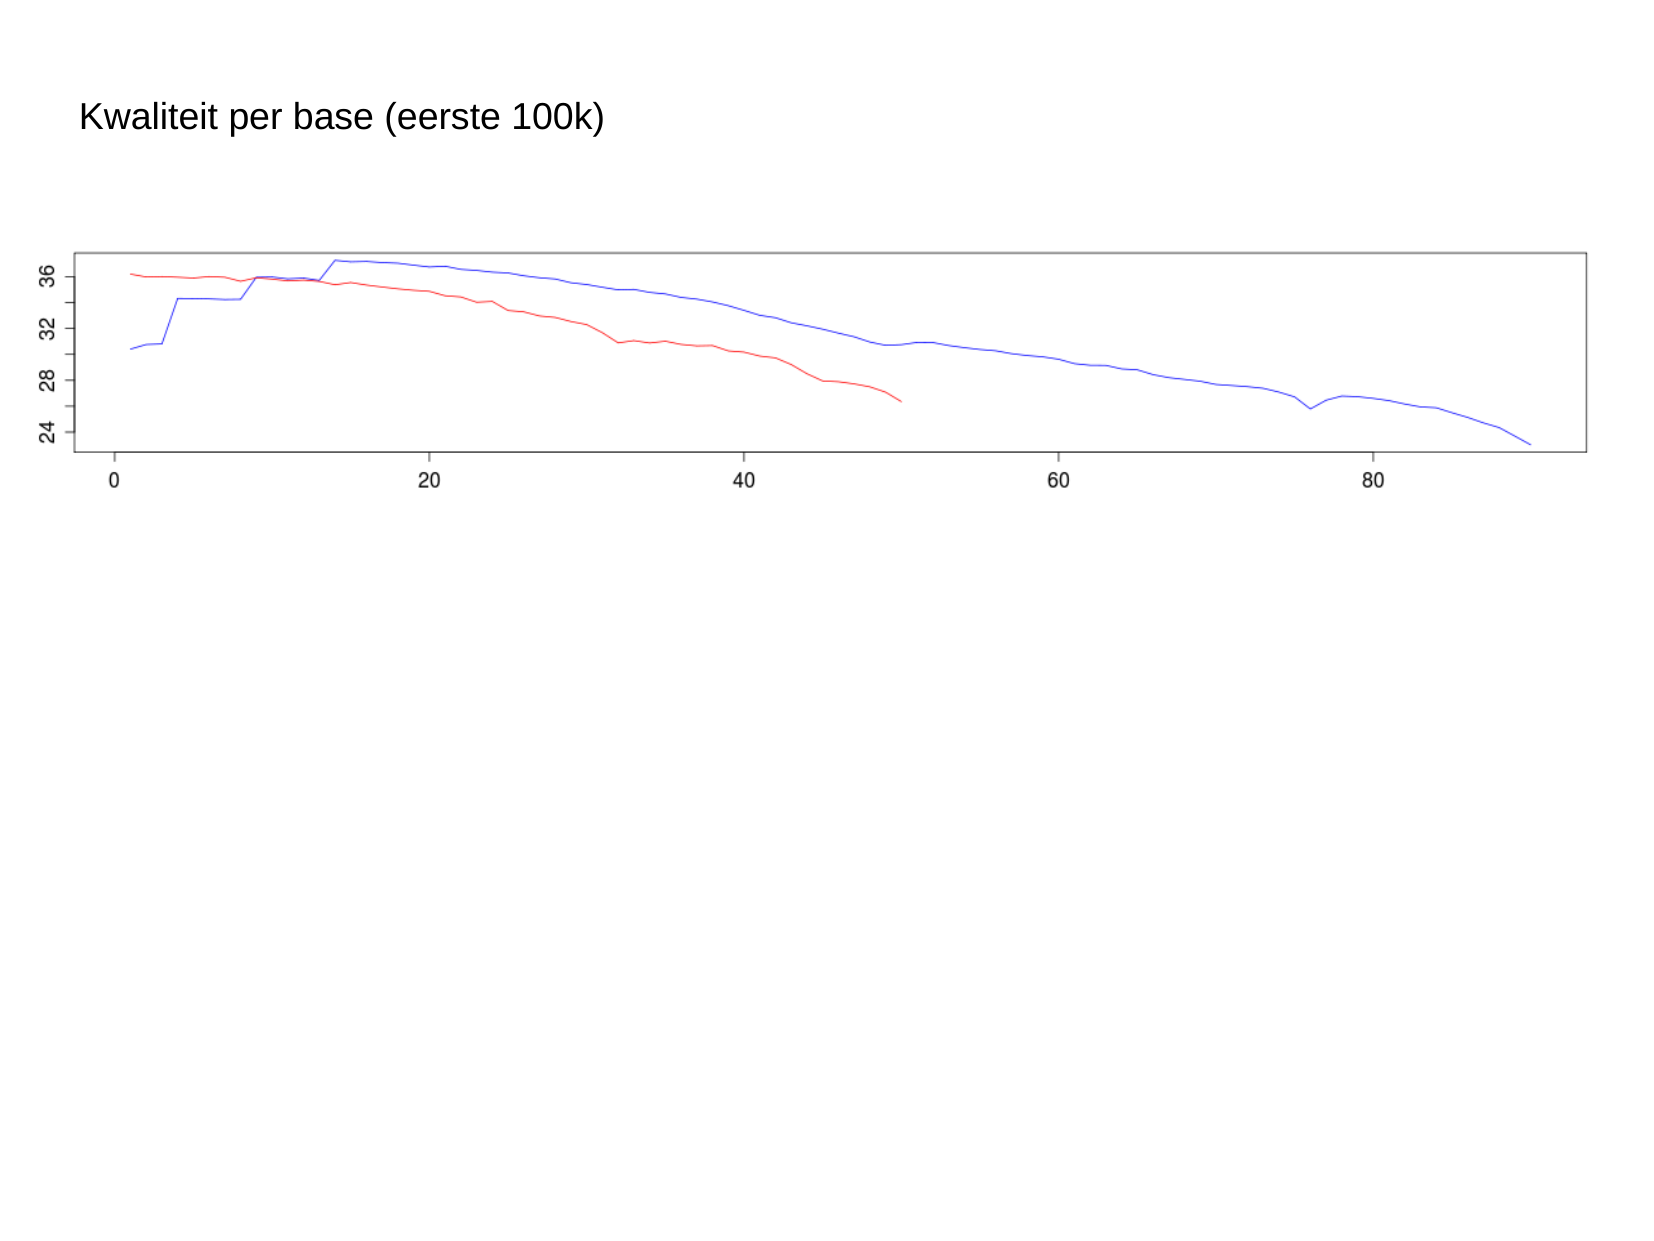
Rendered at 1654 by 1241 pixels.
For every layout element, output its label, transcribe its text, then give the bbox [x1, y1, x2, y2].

picture [29, 177, 1625, 502]
text_box Kwaliteit per base (eerste 100k) [64, 88, 621, 146]
